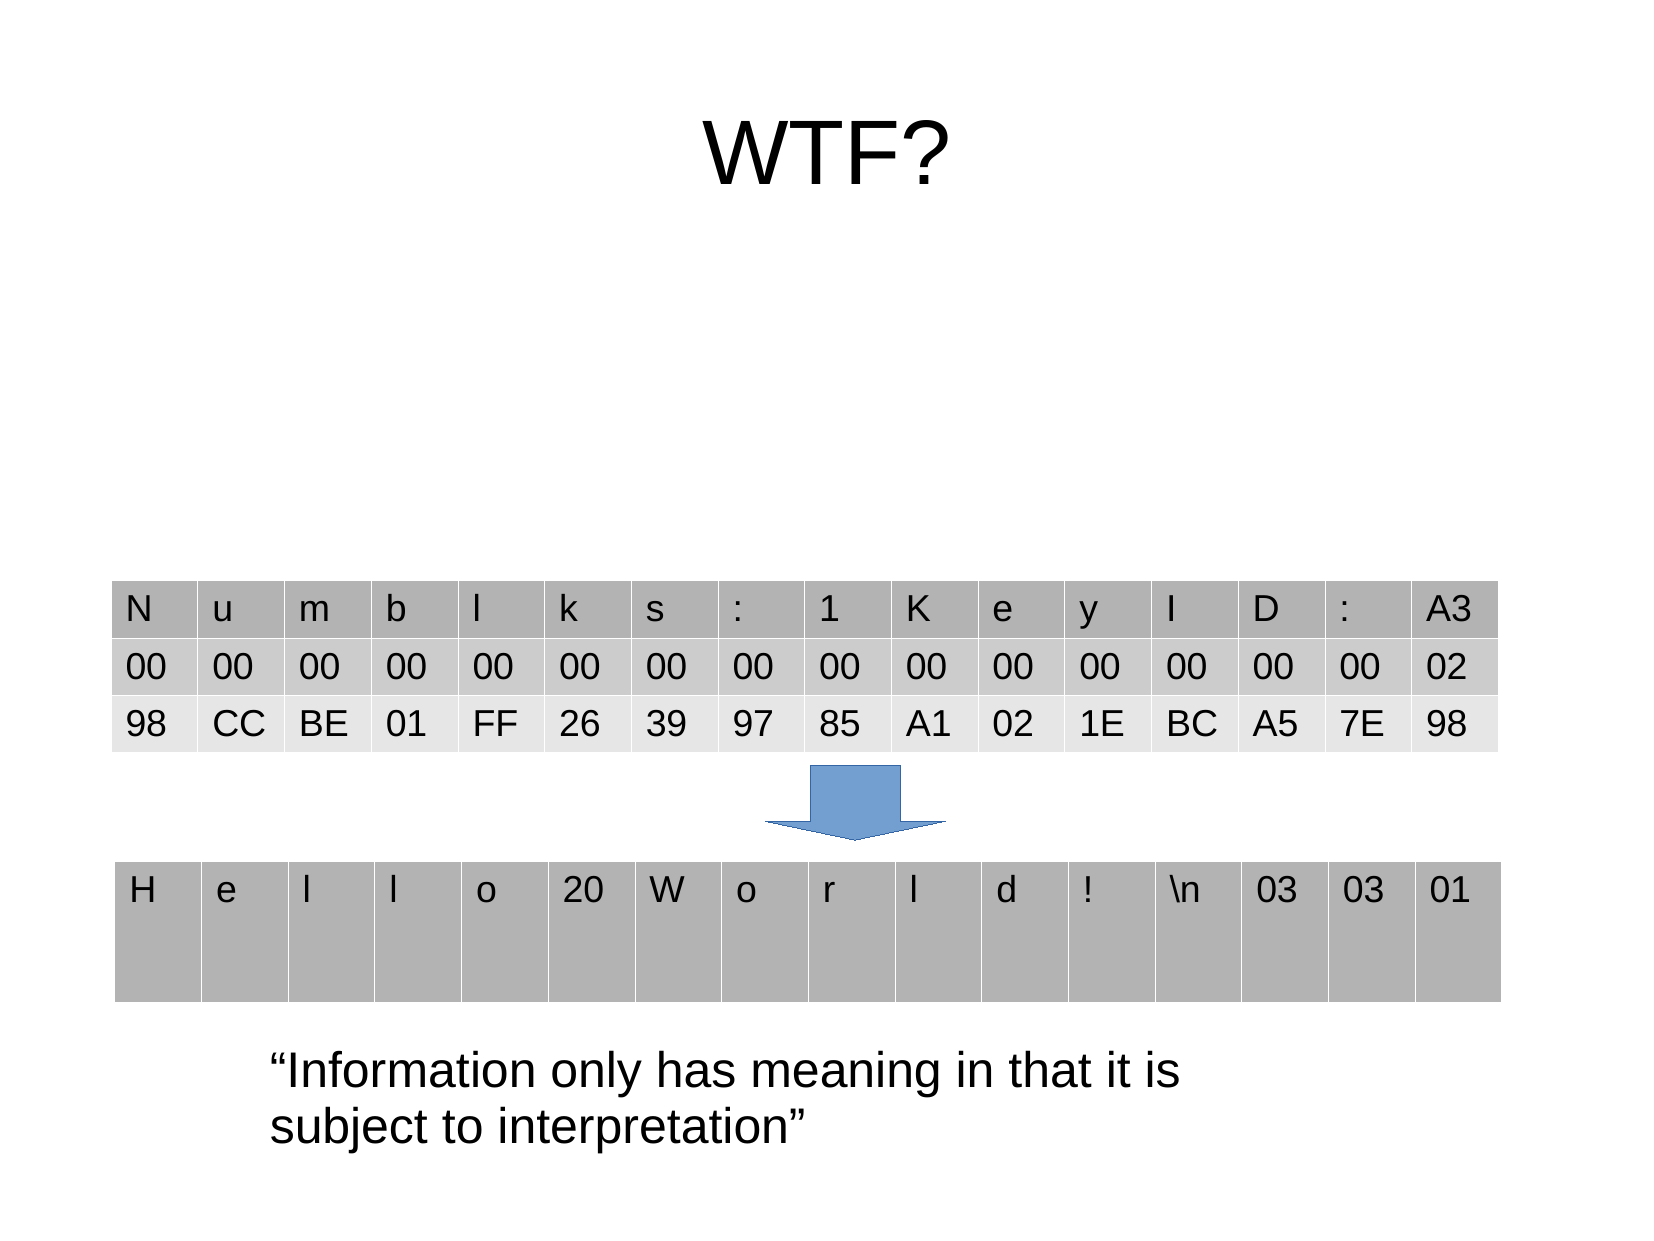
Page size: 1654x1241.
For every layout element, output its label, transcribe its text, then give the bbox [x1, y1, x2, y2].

table_header y [1065, 581, 1151, 638]
text_box “Information only has meaning in that it is subject to interpretation” [255, 1035, 1336, 1163]
table_header : [719, 581, 804, 638]
table_cell A5 [1239, 696, 1325, 752]
table_cell 02 [979, 696, 1064, 752]
table_cell 00 [719, 639, 804, 695]
table_header r [809, 862, 895, 1002]
table_cell 00 [979, 639, 1064, 695]
table_cell 00 [805, 639, 891, 695]
table_header o [462, 862, 548, 1002]
table_cell 00 [1065, 639, 1151, 695]
table_header l [896, 862, 981, 1002]
table_header o [722, 862, 808, 1002]
table_cell 00 [372, 639, 458, 695]
table_header u [198, 581, 284, 638]
table_header 20 [549, 862, 635, 1002]
table_header 03 [1329, 862, 1415, 1002]
table_header k [545, 581, 631, 638]
table_cell CC [198, 696, 284, 752]
table_cell 00 [1152, 639, 1238, 695]
table_cell 1E [1065, 696, 1151, 752]
table_header N [112, 581, 197, 638]
table_cell 7E [1326, 696, 1411, 752]
table_cell 98 [1412, 696, 1498, 752]
table_header e [979, 581, 1064, 638]
table_header A3 [1412, 581, 1498, 638]
table_header e [202, 862, 288, 1002]
table_header : [1326, 581, 1411, 638]
text_box [765, 765, 946, 841]
table_cell 98 [112, 696, 197, 752]
table_cell 00 [1326, 639, 1411, 695]
table_header l [459, 581, 544, 638]
table_header H [115, 862, 201, 1002]
table_cell 00 [459, 639, 544, 695]
table_cell 00 [892, 639, 978, 695]
table_cell 02 [1412, 639, 1498, 695]
table_header D [1239, 581, 1325, 638]
table_cell 39 [632, 696, 718, 752]
table_cell 00 [632, 639, 718, 695]
table_header 1 [805, 581, 891, 638]
table_header l [289, 862, 374, 1002]
table_header s [632, 581, 718, 638]
table_header \n [1156, 862, 1241, 1002]
table_header I [1152, 581, 1238, 638]
table_cell 01 [372, 696, 458, 752]
table_header W [636, 862, 721, 1002]
table_cell 85 [805, 696, 891, 752]
table_cell 00 [1239, 639, 1325, 695]
table_cell 00 [112, 639, 197, 695]
table_cell A1 [892, 696, 978, 752]
table_header ! [1069, 862, 1155, 1002]
table_cell 00 [198, 639, 284, 695]
table_header l [375, 862, 461, 1002]
table_header K [892, 581, 978, 638]
table_header 01 [1416, 862, 1501, 1002]
title WTF? [82, 49, 1571, 257]
table_header m [285, 581, 371, 638]
table_header b [372, 581, 458, 638]
table_cell BC [1152, 696, 1238, 752]
table_cell 00 [545, 639, 631, 695]
table_cell 97 [719, 696, 804, 752]
table_header d [982, 862, 1068, 1002]
table_header 03 [1242, 862, 1328, 1002]
table_cell BE [285, 696, 371, 752]
table_cell 00 [285, 639, 371, 695]
table_cell 26 [545, 696, 631, 752]
table_cell FF [459, 696, 544, 752]
